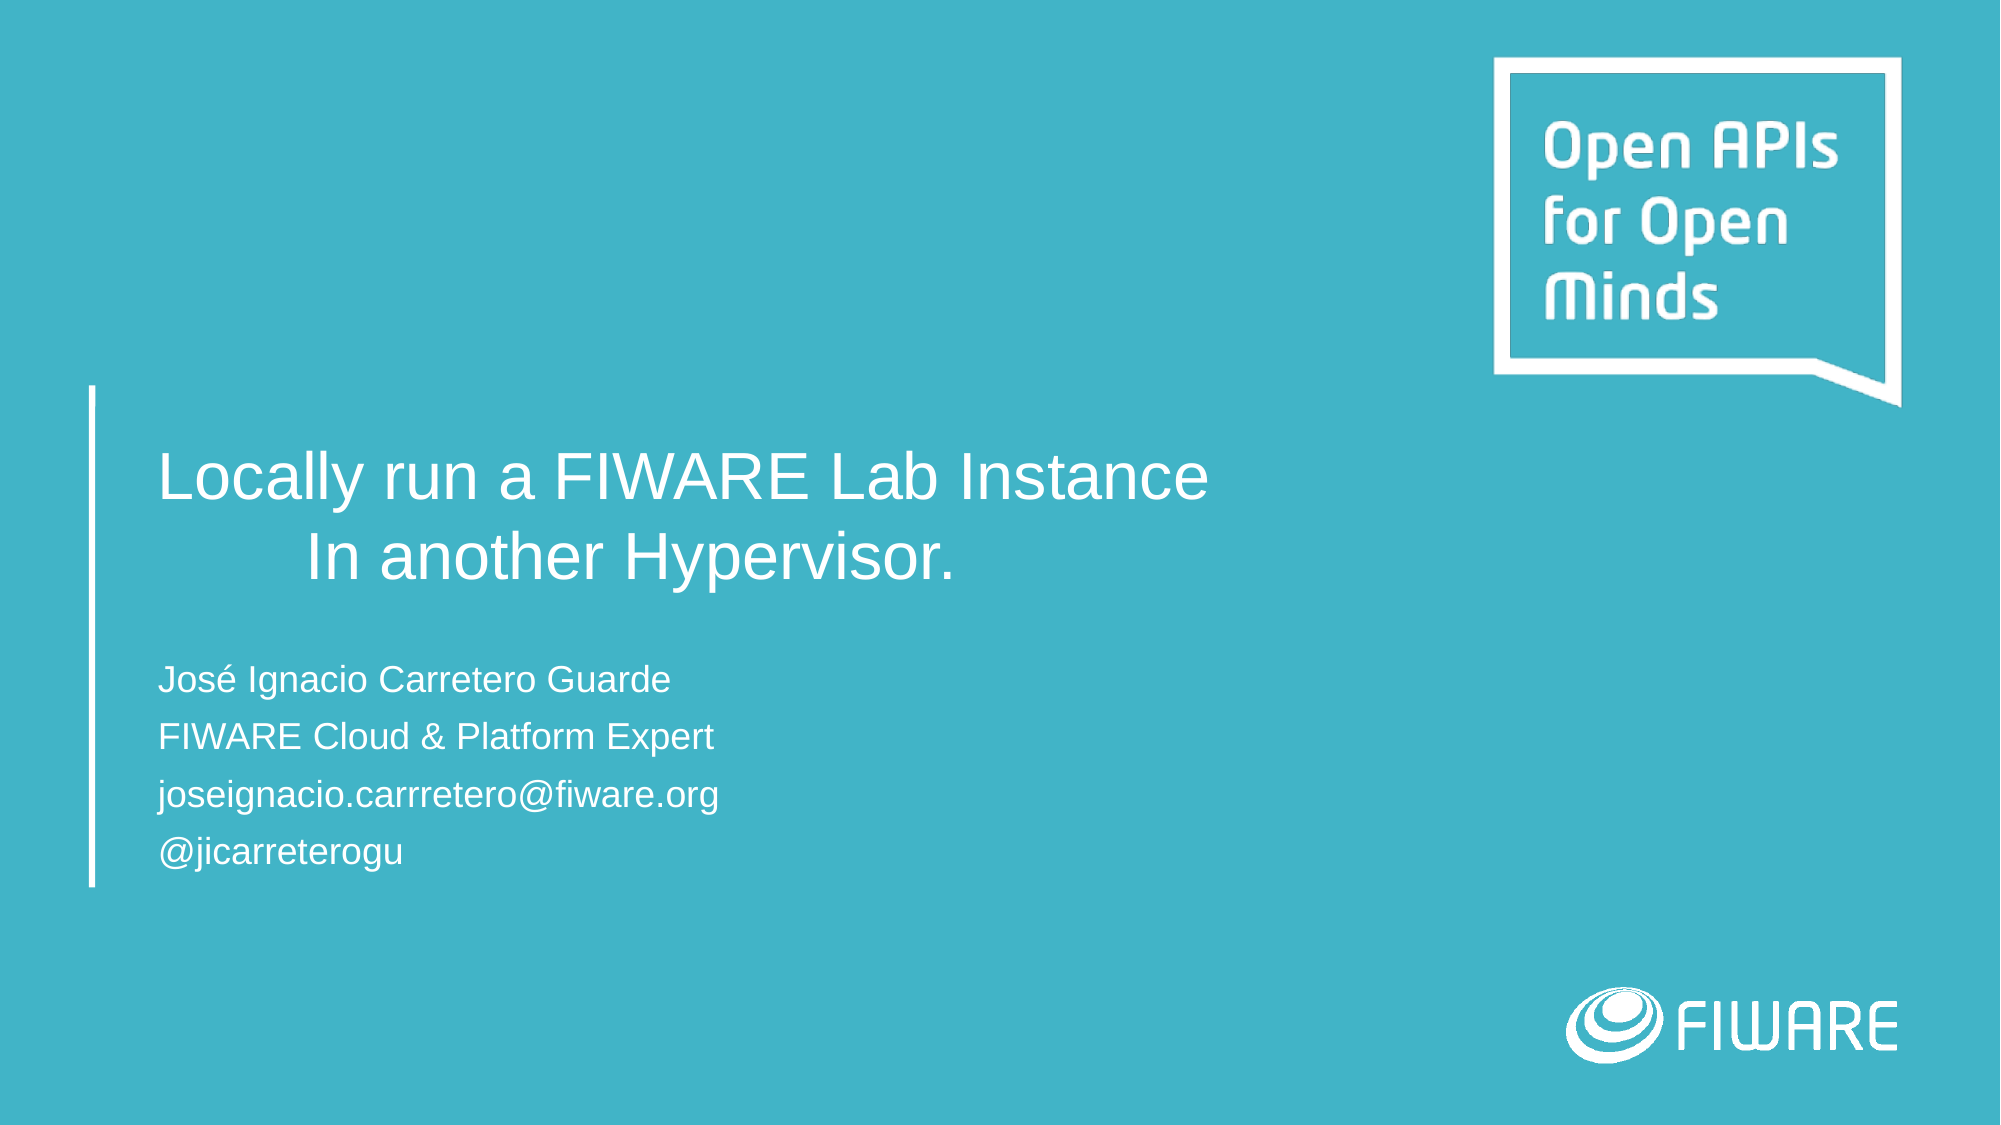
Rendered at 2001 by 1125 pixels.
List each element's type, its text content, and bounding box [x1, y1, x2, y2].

picture [1548, 963, 1919, 1080]
picture [1486, 49, 1919, 409]
title Locally run a FIWARE Lab Instance In another Hypervisor. [142, 417, 1536, 559]
subtitle José Ignacio Carretero Guarde FIWARE Cloud & Platform Expert joseignacio.carrretero@fiware.org @jicarreterogu [142, 639, 1843, 842]
